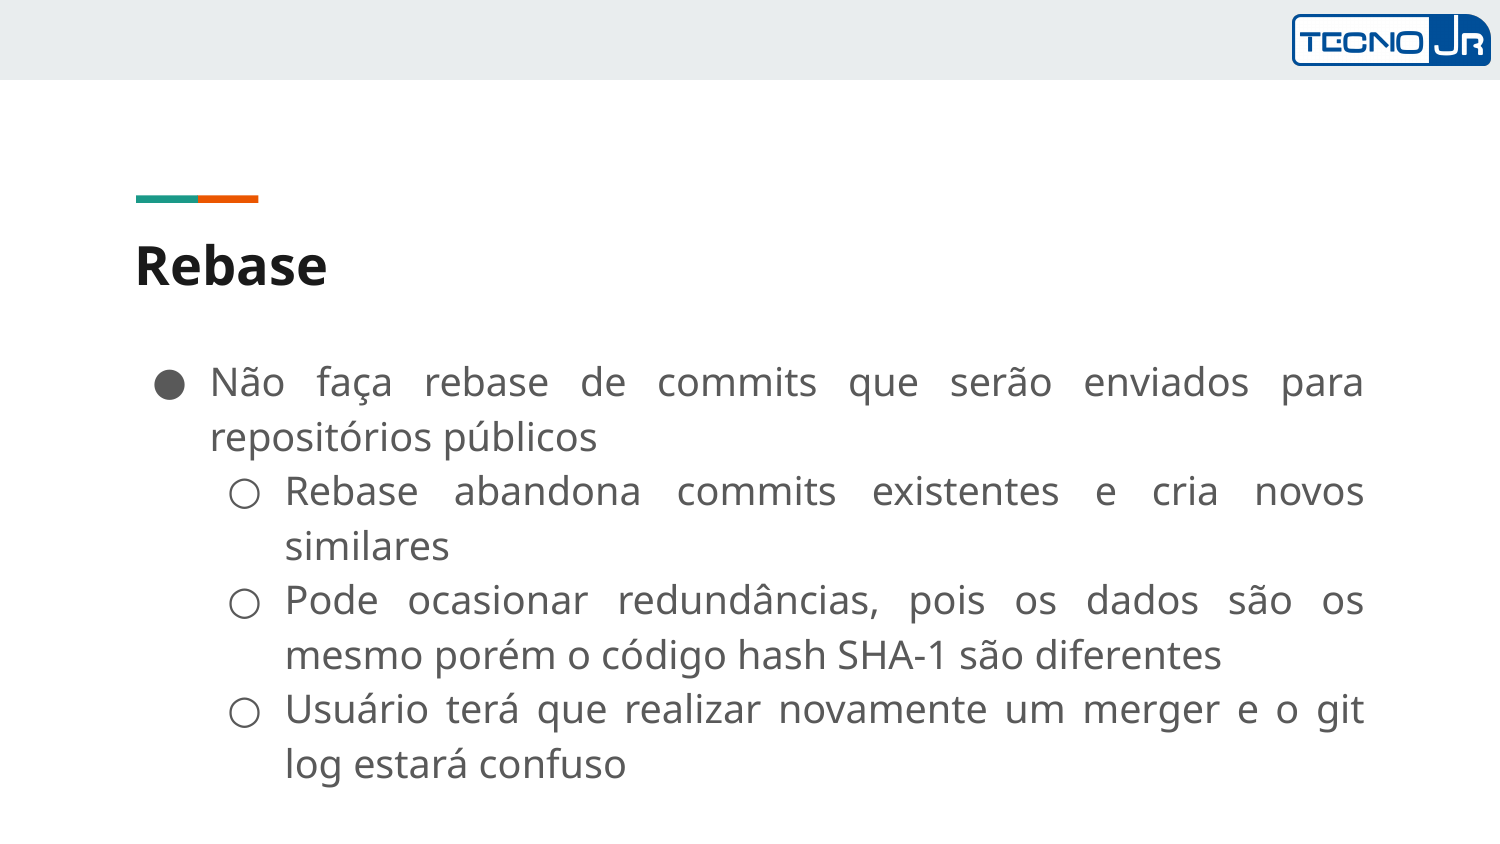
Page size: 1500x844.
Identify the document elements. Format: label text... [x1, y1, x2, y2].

list Não faça rebase de commits que serão enviados para repositórios públicos Rebase abandona commits existentes e cria novos similares Pode ocasionar redundâncias, pois os dados são os mesmo porém o código hash SHA-1 são diferentes Usuário terá que realizar novamente um merger e o git log estará confuso [119, 341, 1381, 796]
picture [1292, 14, 1491, 66]
title Rebase [119, 216, 1381, 305]
